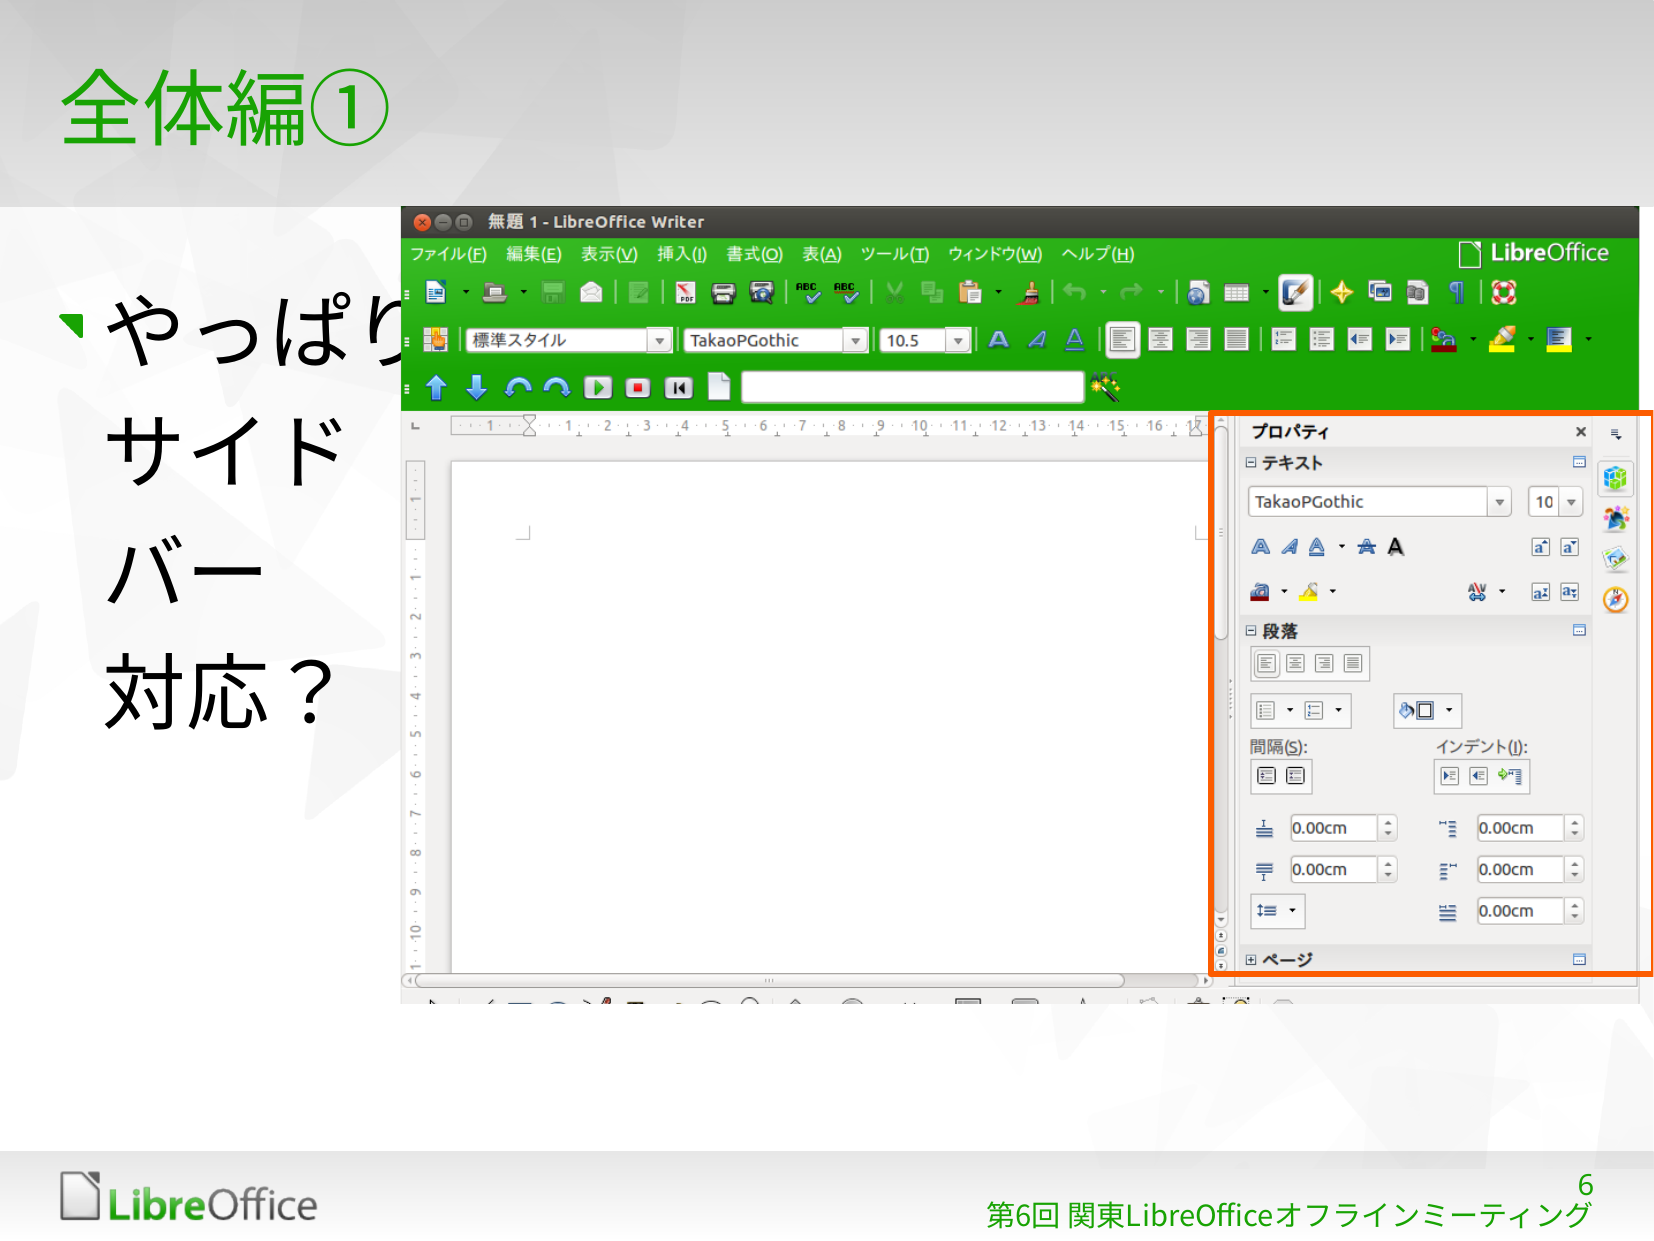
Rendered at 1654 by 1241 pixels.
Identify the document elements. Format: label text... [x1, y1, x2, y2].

list やっぱり サイド バー 対応？ Lotus Symphony → AOOからのポーティングだけど「俺達のほうができがいい」って言ってる [59, 265, 1595, 1181]
picture [41, 1152, 337, 1240]
title 全体編① [59, 29, 1595, 178]
picture [1214, 416, 1651, 971]
picture [0, 0, 1654, 1169]
